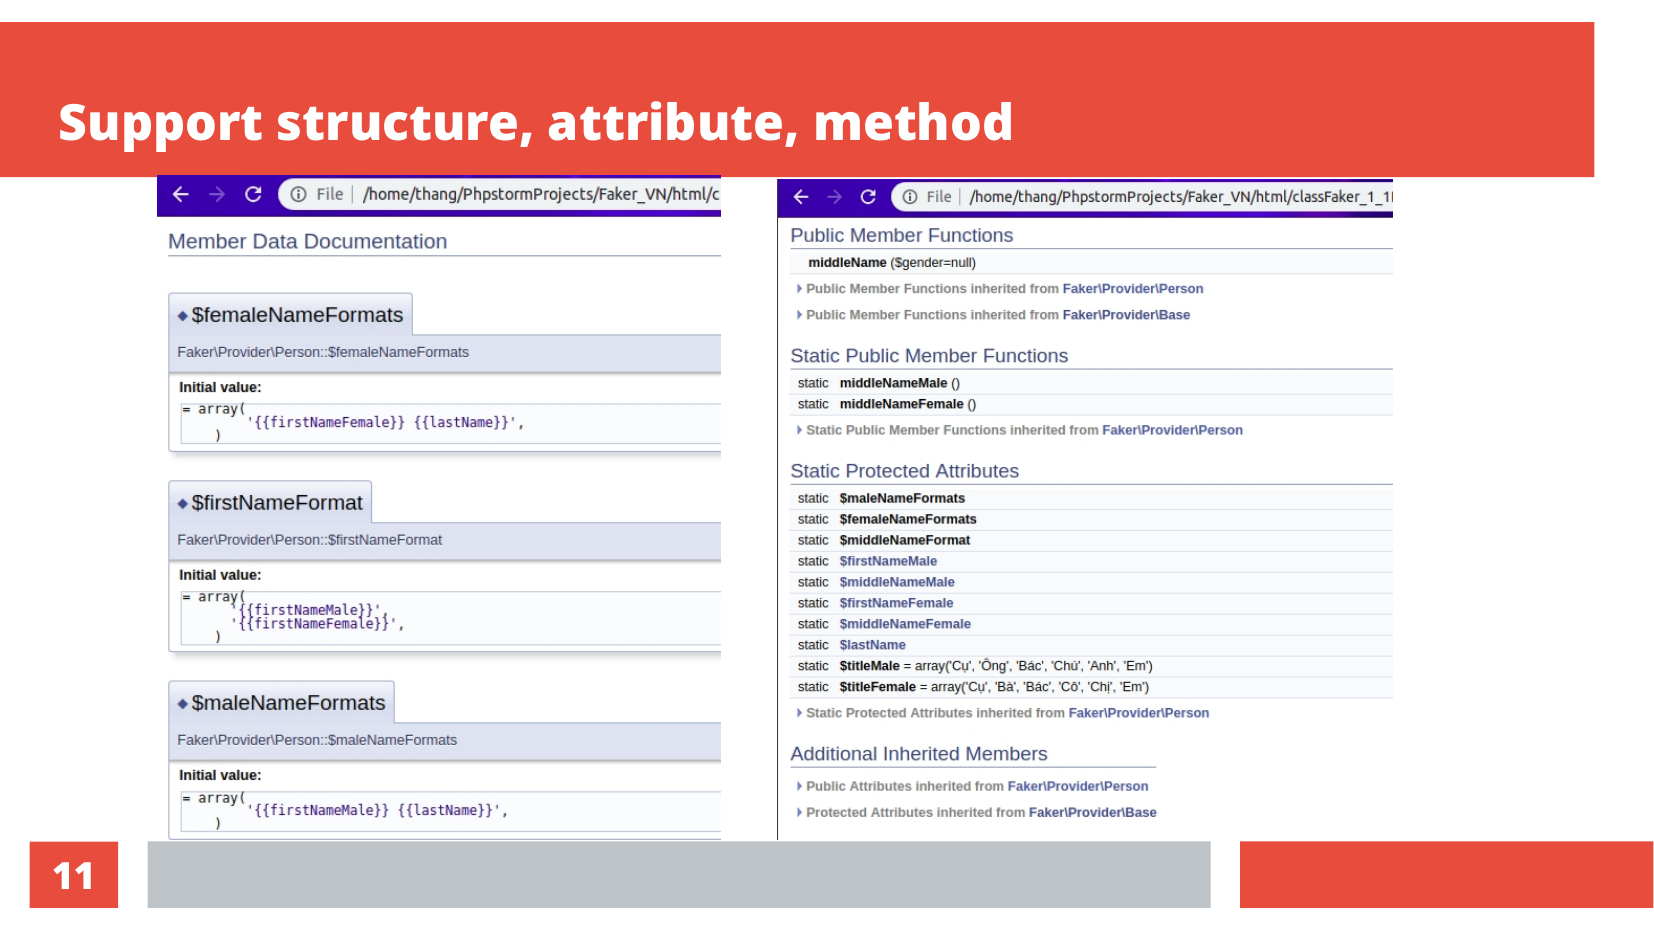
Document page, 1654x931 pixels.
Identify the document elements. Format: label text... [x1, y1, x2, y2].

picture [157, 175, 721, 841]
picture [777, 179, 1393, 841]
title Support structure, attribute, method [59, 44, 1595, 156]
